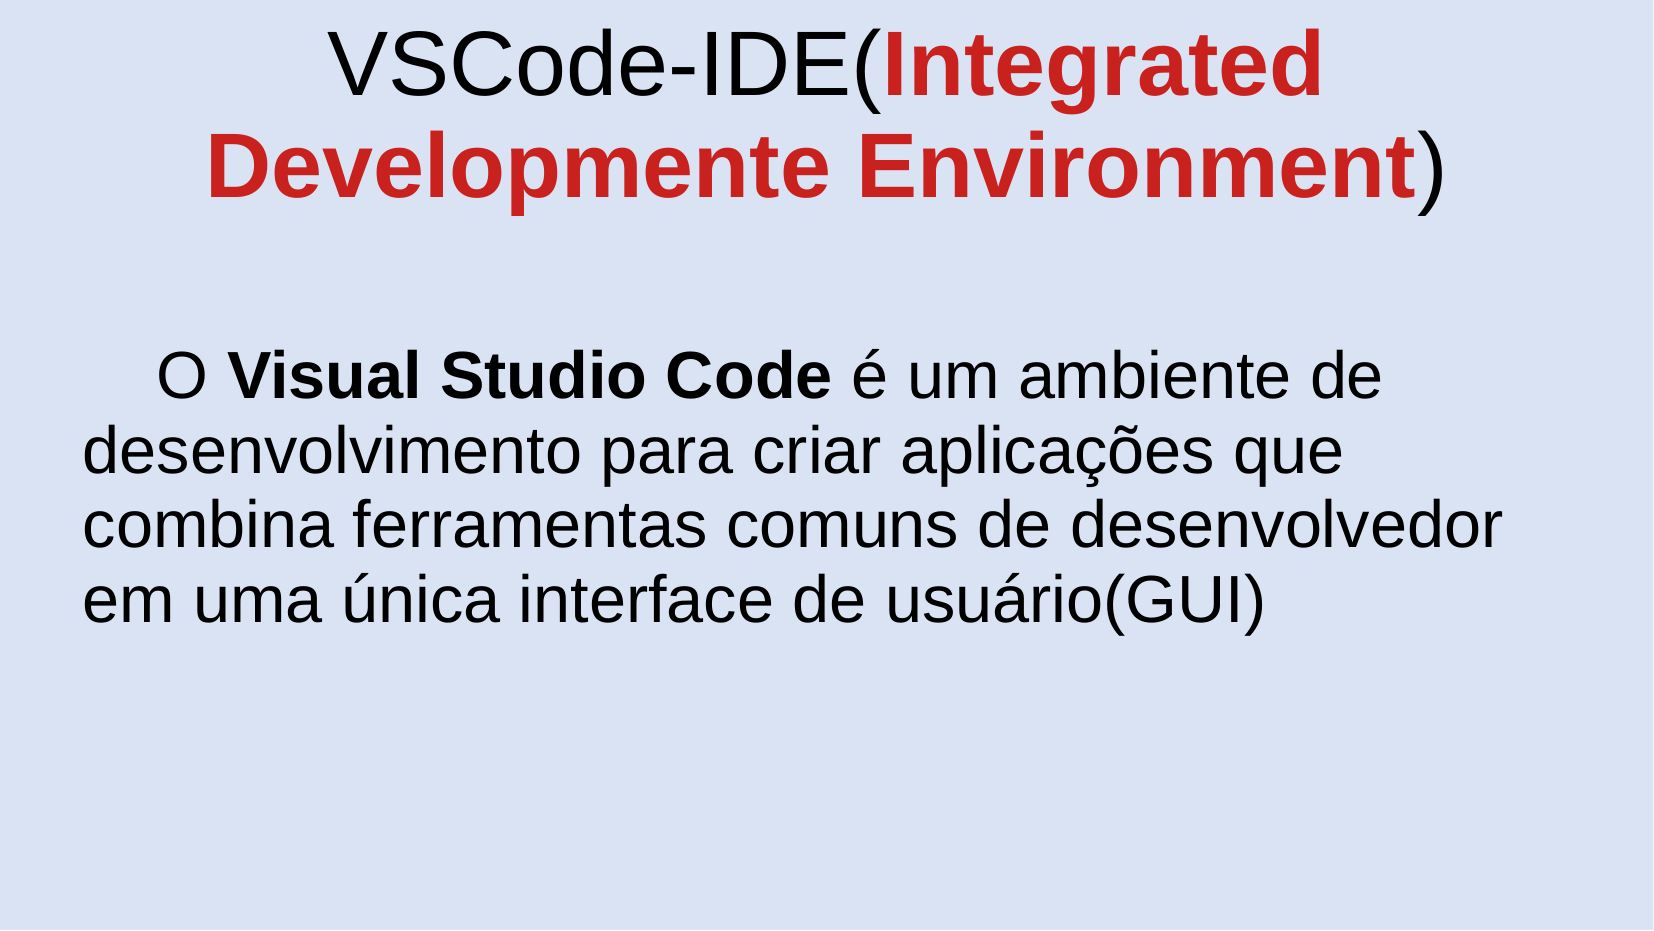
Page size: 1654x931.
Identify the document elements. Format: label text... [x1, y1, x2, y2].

title VSCode-IDE(Integrated Developmente Environment) [82, 12, 1571, 217]
subtitle O Visual Studio Code é um ambiente de desenvolvimento para criar aplicações que combina ferramentas comuns de desenvolvedor em uma única interface de usuário(GUI) [82, 217, 1571, 758]
